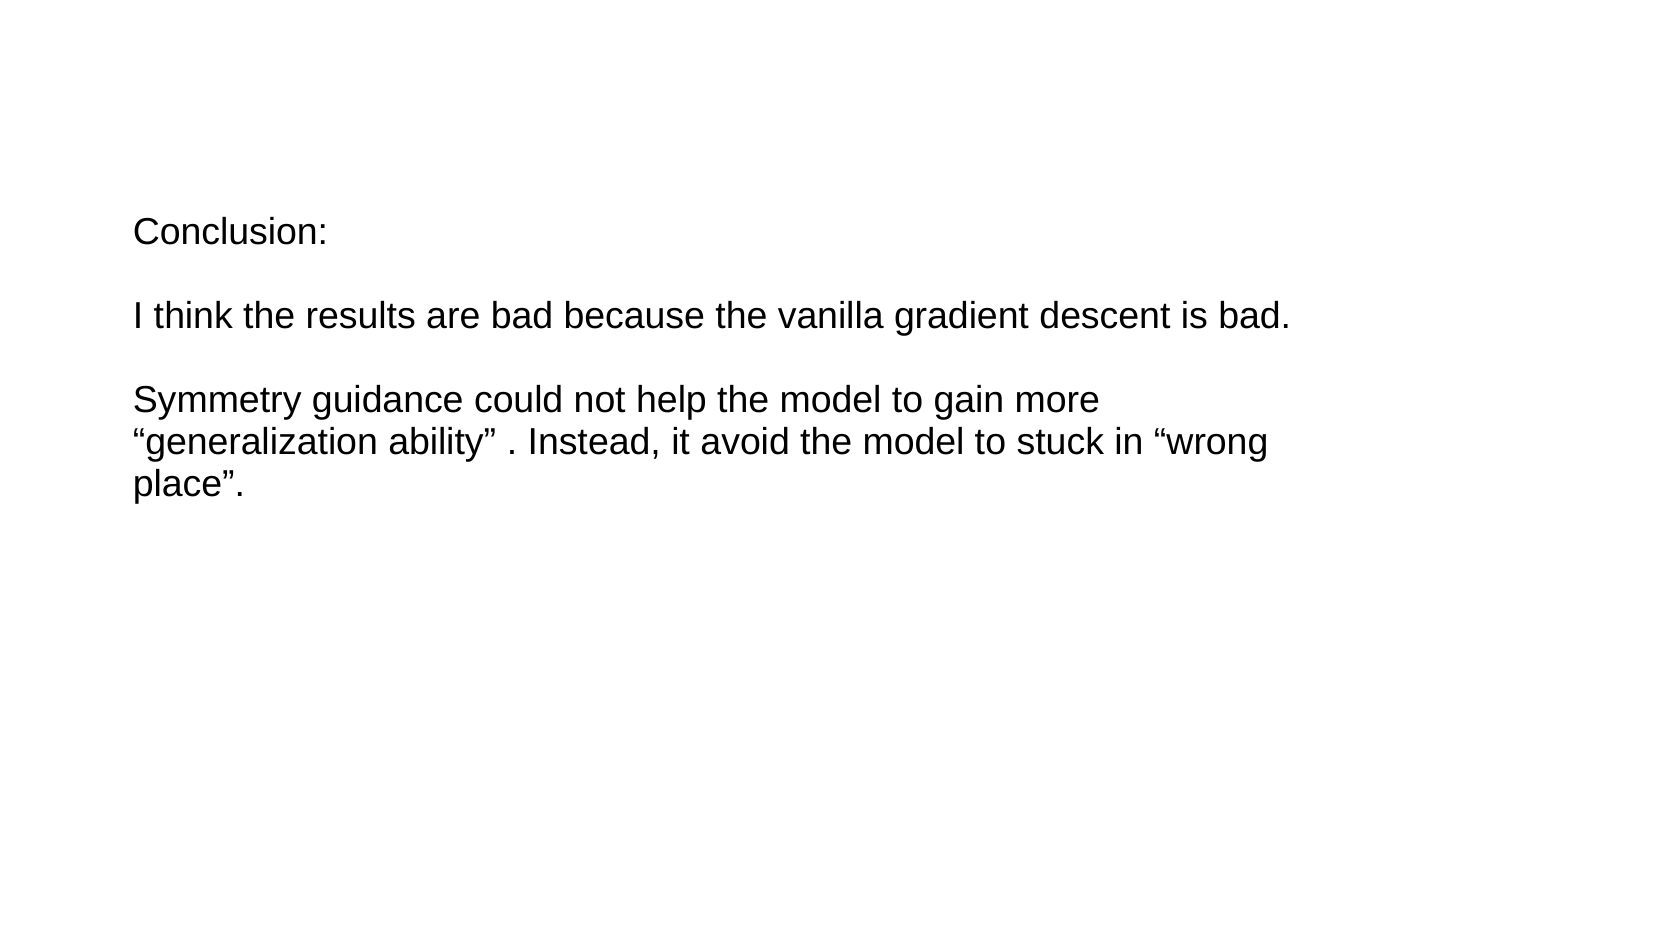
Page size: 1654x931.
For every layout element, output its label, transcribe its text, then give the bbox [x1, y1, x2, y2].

text_box Conclusion: I think the results are bad because the vanilla gradient descent is bad. Symmetry guidance could not help the model to gain more “generalization ability” . Instead, it avoid the model to stuck in “wrong place”. [118, 203, 1329, 537]
